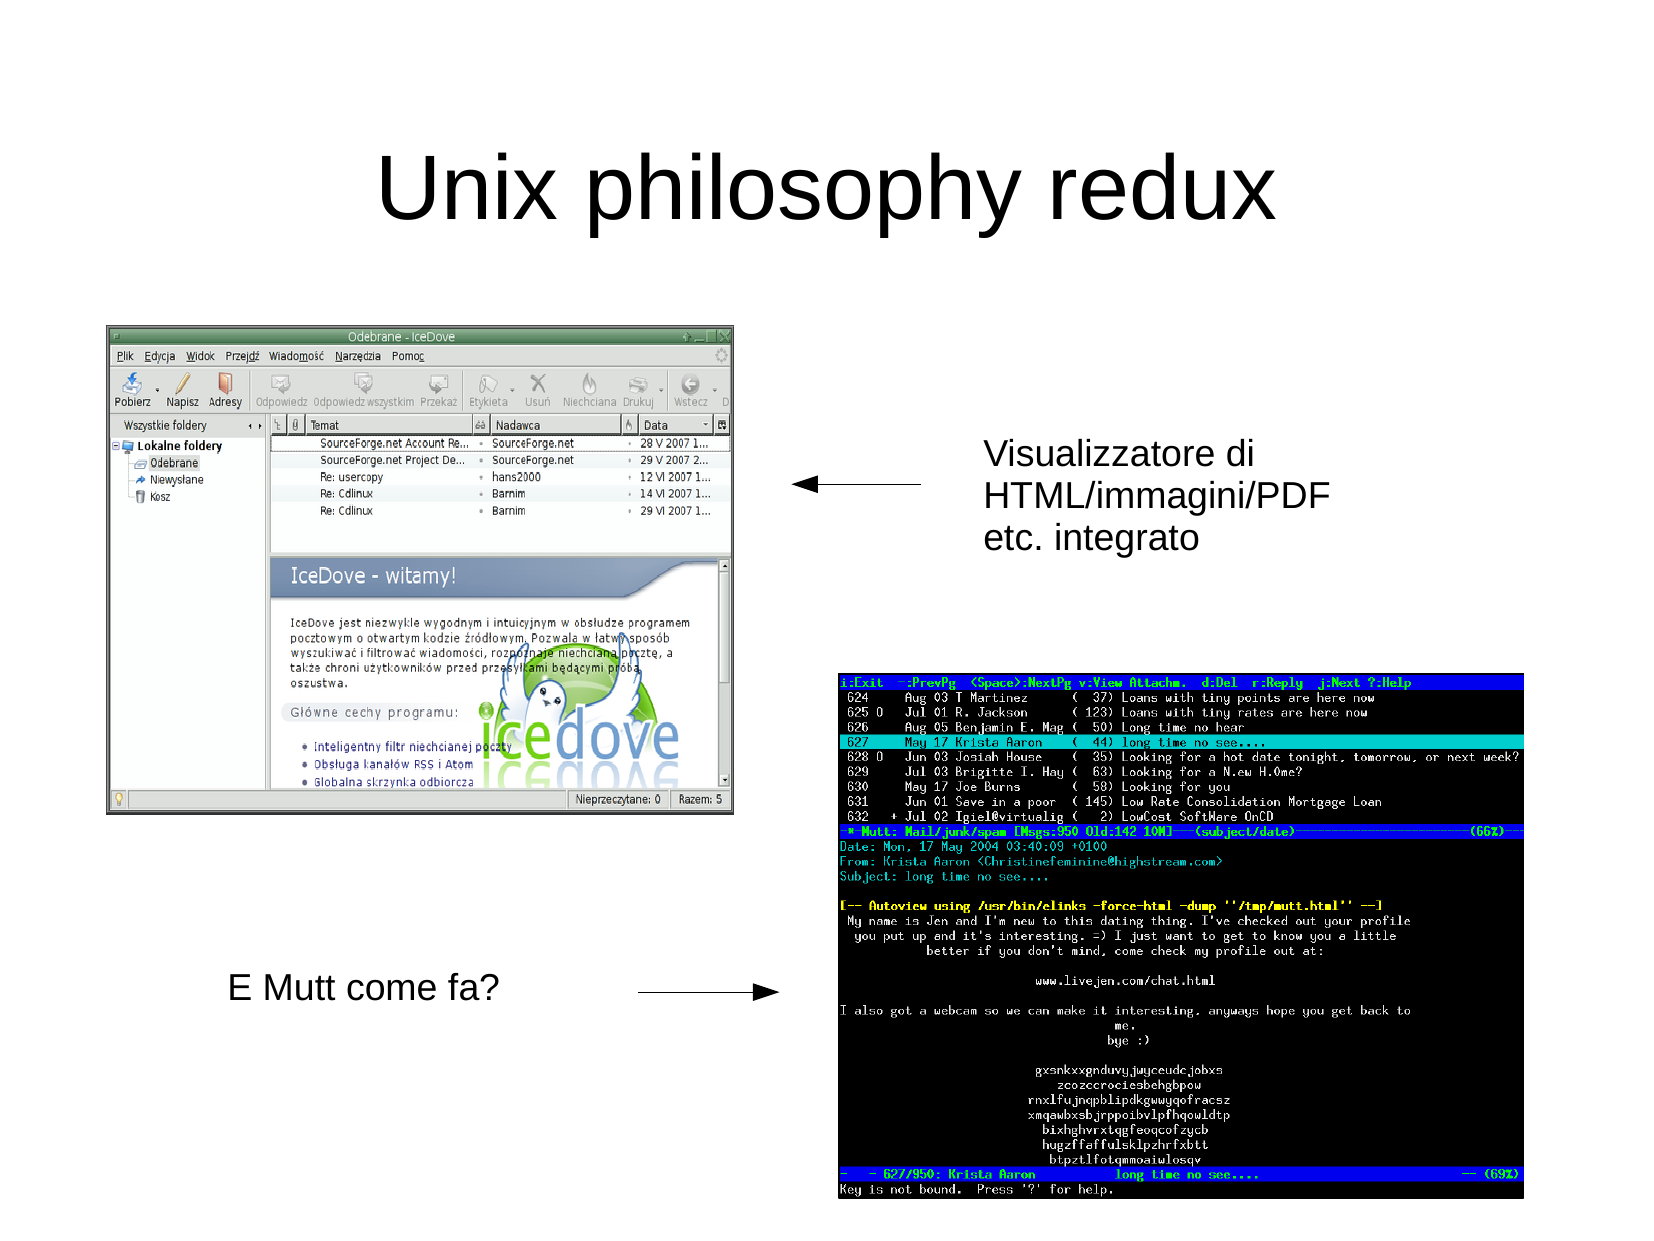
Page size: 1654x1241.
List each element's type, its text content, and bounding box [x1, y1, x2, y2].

text_box Visualizzatore di HTML/immagini/PDF etc. integrato [968, 425, 1359, 566]
text_box E Mutt come fa? [212, 958, 603, 1016]
picture [838, 673, 1524, 1199]
title Unix philosophy redux [82, 84, 1571, 292]
picture [106, 325, 734, 815]
